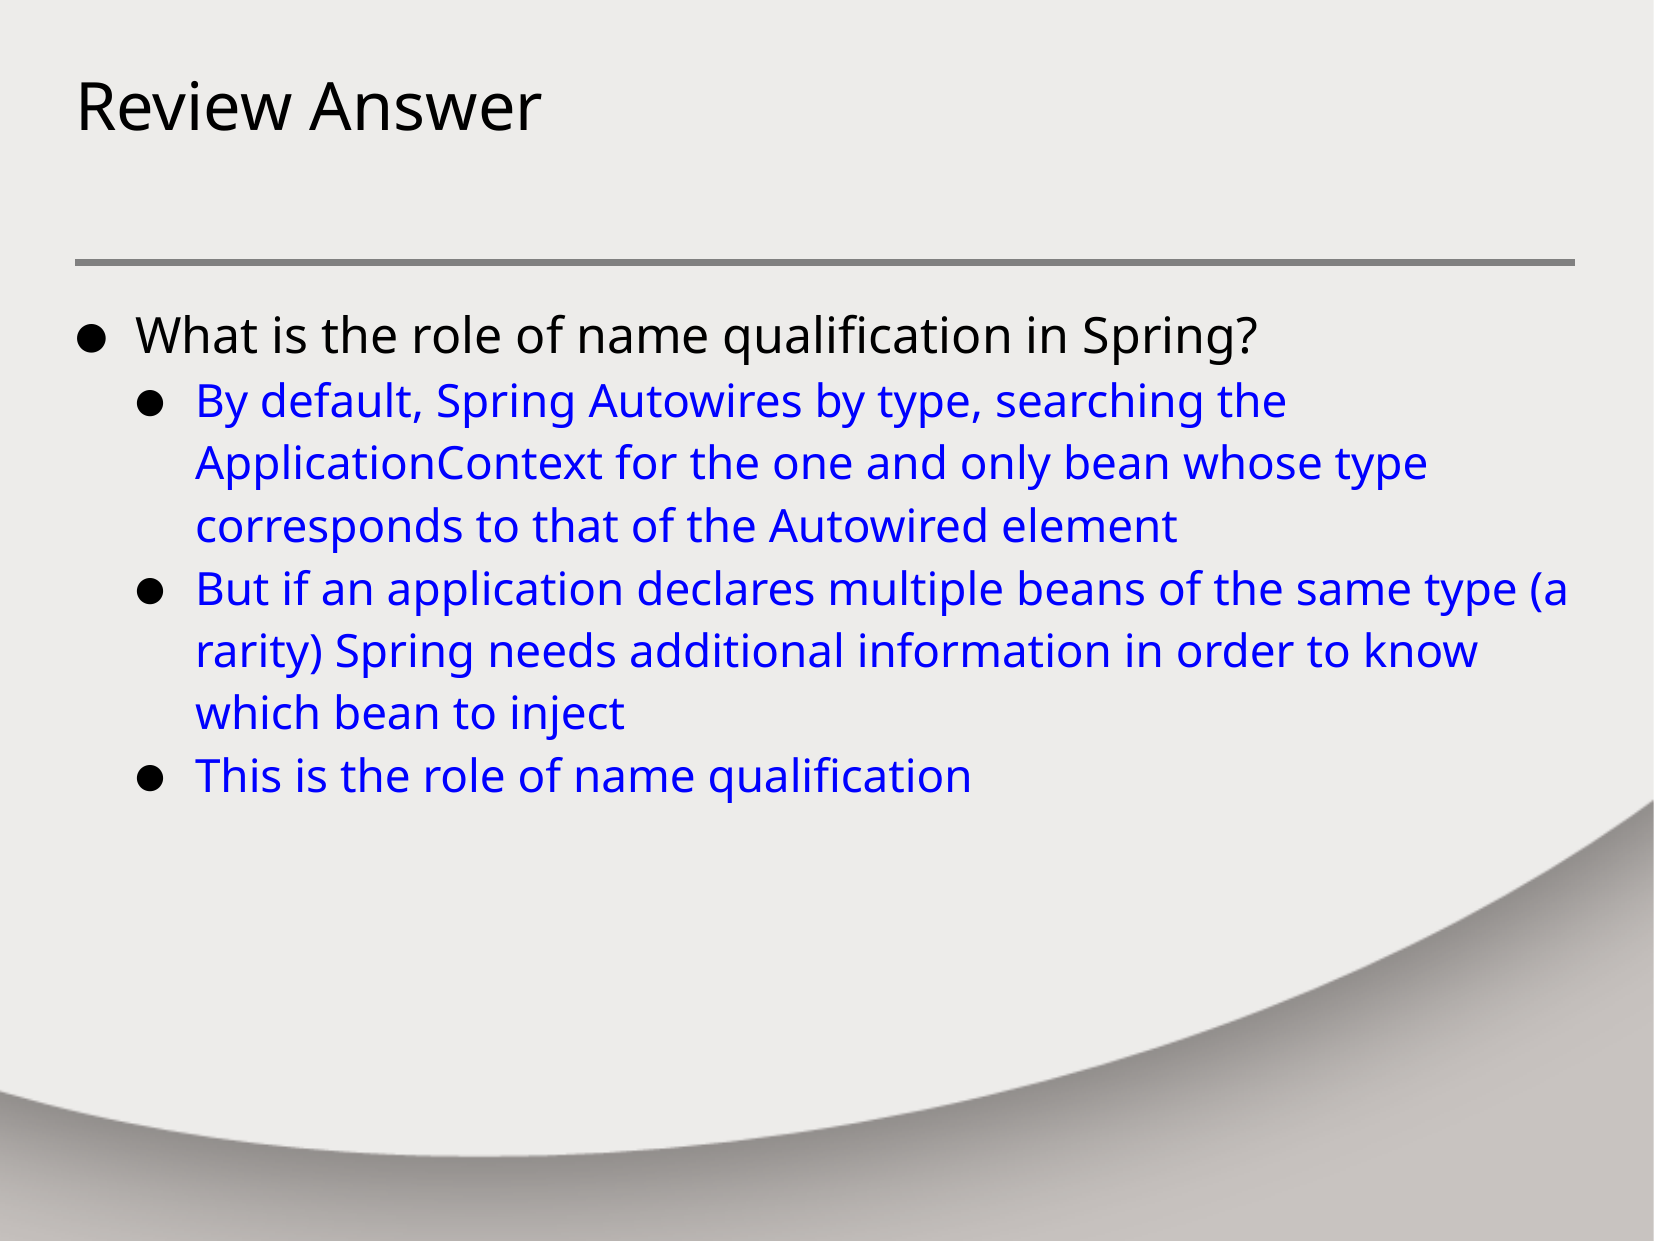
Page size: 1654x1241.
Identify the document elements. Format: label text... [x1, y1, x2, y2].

picture [0, 0, 1654, 1241]
title Review Answer [75, 75, 1576, 226]
list What is the role of name qualification in Spring? By default, Spring Autowires by type, searching the ApplicationContext for the one and only bean whose type corresponds to that of the Autowired element But if an application declares multiple beans of the same type (a rarity) Spring needs additional information in order to know which bean to inject This is the role of name qualification [75, 300, 1576, 1163]
